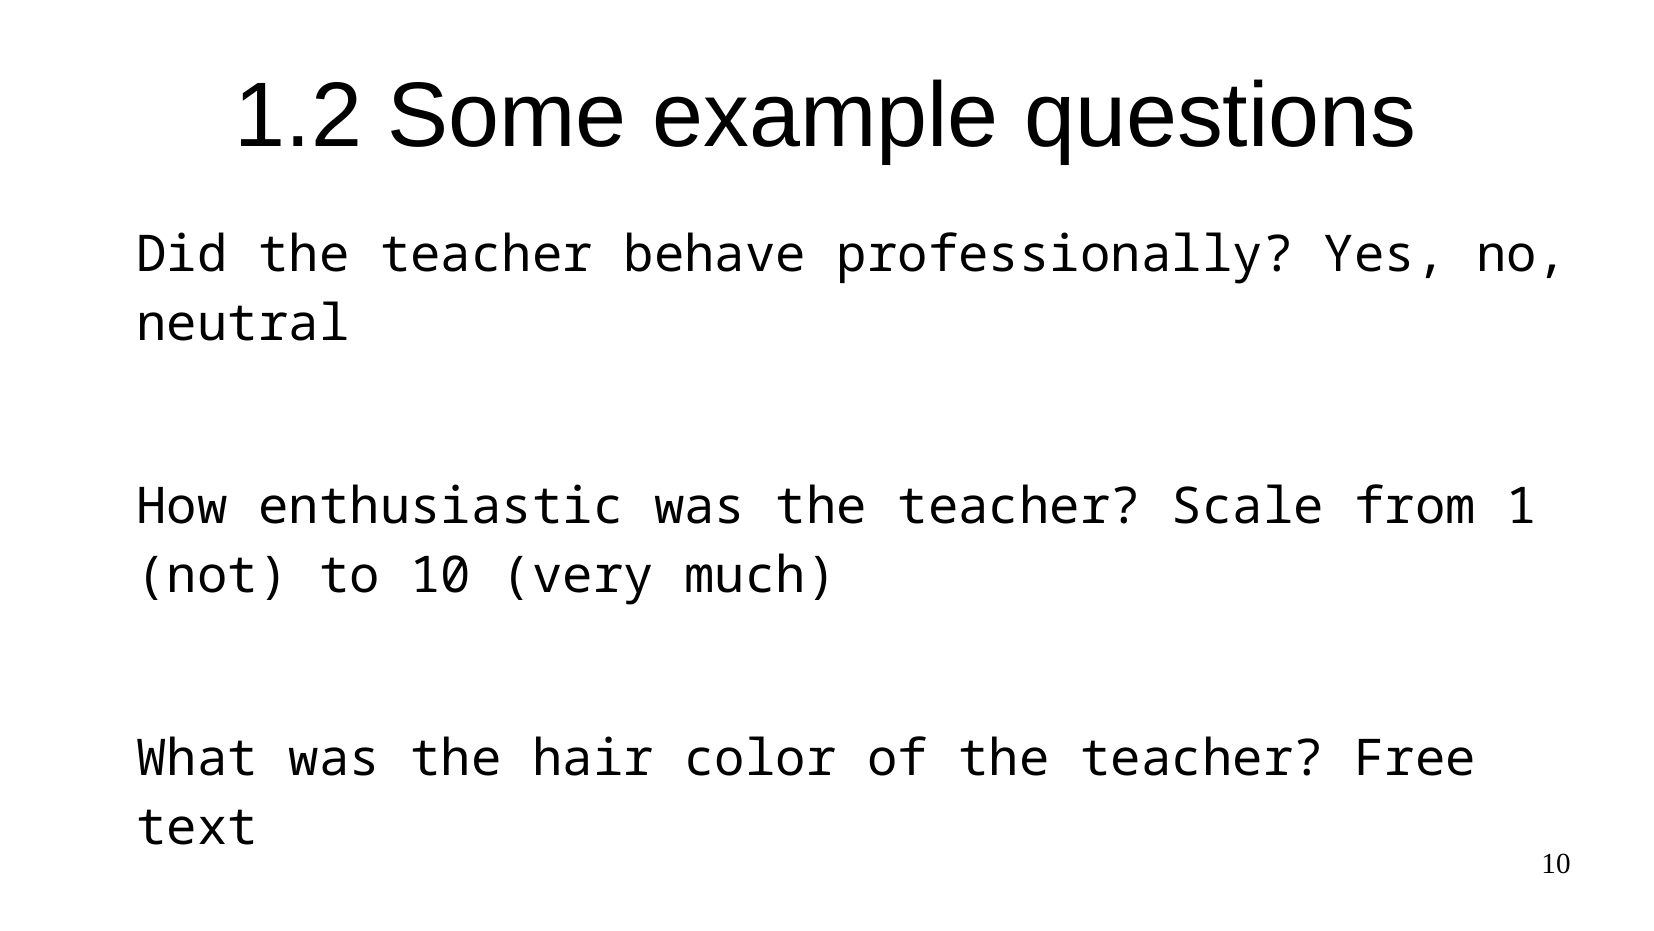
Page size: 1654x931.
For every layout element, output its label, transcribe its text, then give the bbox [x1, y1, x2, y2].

list Did the teacher behave professionally? Yes, no, neutral How enthusiastic was the teacher? Scale from 1 (not) to 10 (very much) What was the hair color of the teacher? Free text [82, 217, 1571, 863]
title 1.2 Some example questions [82, 37, 1571, 193]
